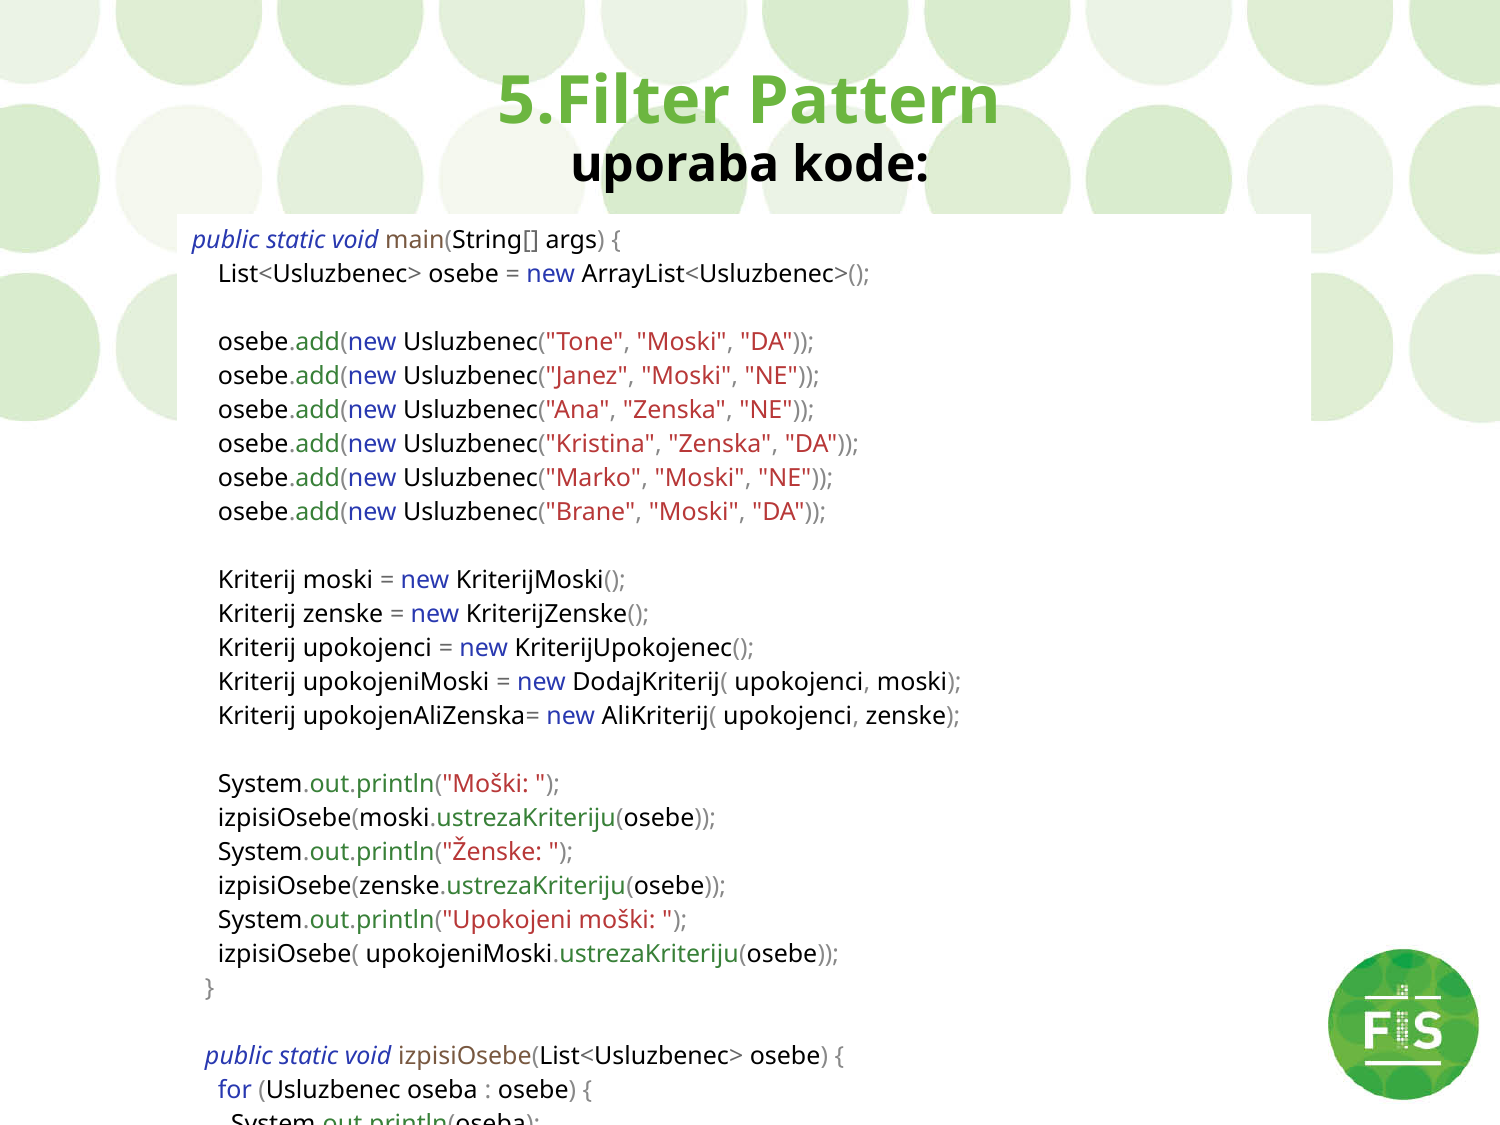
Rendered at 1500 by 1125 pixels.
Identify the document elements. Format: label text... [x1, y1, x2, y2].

picture [0, 0, 1500, 1125]
text_box public static void main(String[] args) { List<Usluzbenec> osebe = new ArrayList<Usluzbenec>(); osebe.add(new Usluzbenec("Tone", "Moski", "DA")); osebe.add(new Usluzbenec("Janez", "Moski", "NE")); osebe.add(new Usluzbenec("Ana", "Zenska", "NE")); osebe.add(new Usluzbenec("Kristina", "Zenska", "DA")); osebe.add(new Usluzbenec("Marko", "Moski", "NE")); osebe.add(new Usluzbenec("Brane", "Moski", "DA")); Kriterij moski = new KriterijMoski(); Kriterij zenske = new KriterijZenske(); Kriterij upokojenci = new KriterijUpokojenec(); Kriterij upokojeniMoski = new DodajKriterij( upokojenci, moski); Kriterij upokojenAliZenska= new AliKriterij( upokojenci, zenske); System.out.println("Moški: "); izpisiOsebe(moski.ustrezaKriteriju(osebe)); System.out.println("Ženske: "); izpisiOsebe(zenske.ustrezaKriteriju(osebe)); System.out.println("Upokojeni moški: "); izpisiOsebe( upokojeniMoski.ustrezaKriteriju(osebe)); } public static void izpisiOsebe(List<Usluzbenec> osebe) { for (Usluzbenec oseba : osebe) { System.out.println(oseba); } } [177, 214, 1312, 1099]
title 5.Filter Pattern uporaba kode: [75, 59, 1425, 233]
